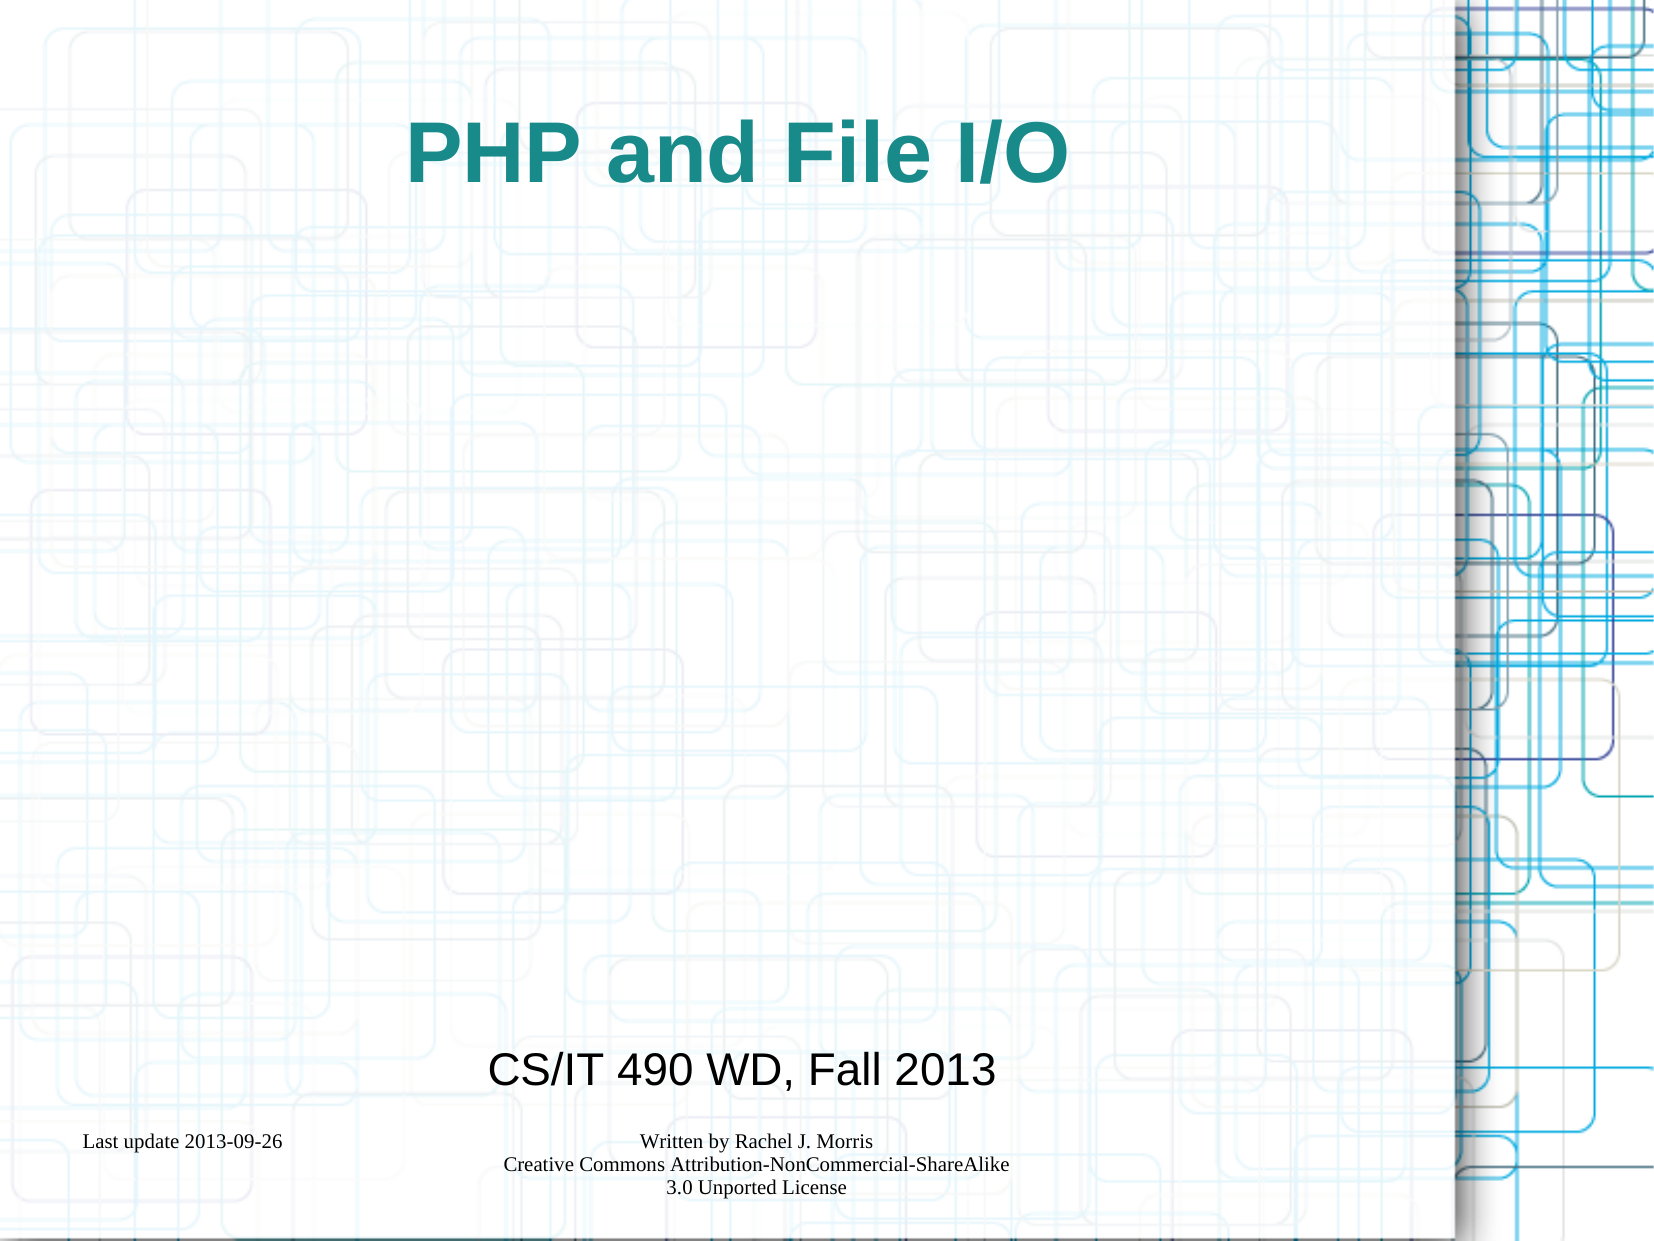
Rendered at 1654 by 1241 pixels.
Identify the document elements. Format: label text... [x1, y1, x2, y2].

text_box CS/IT 490 WD, Fall 2013 [75, 1043, 1410, 1095]
title PHP and File I/O [59, 49, 1418, 257]
picture [0, 0, 1654, 1241]
